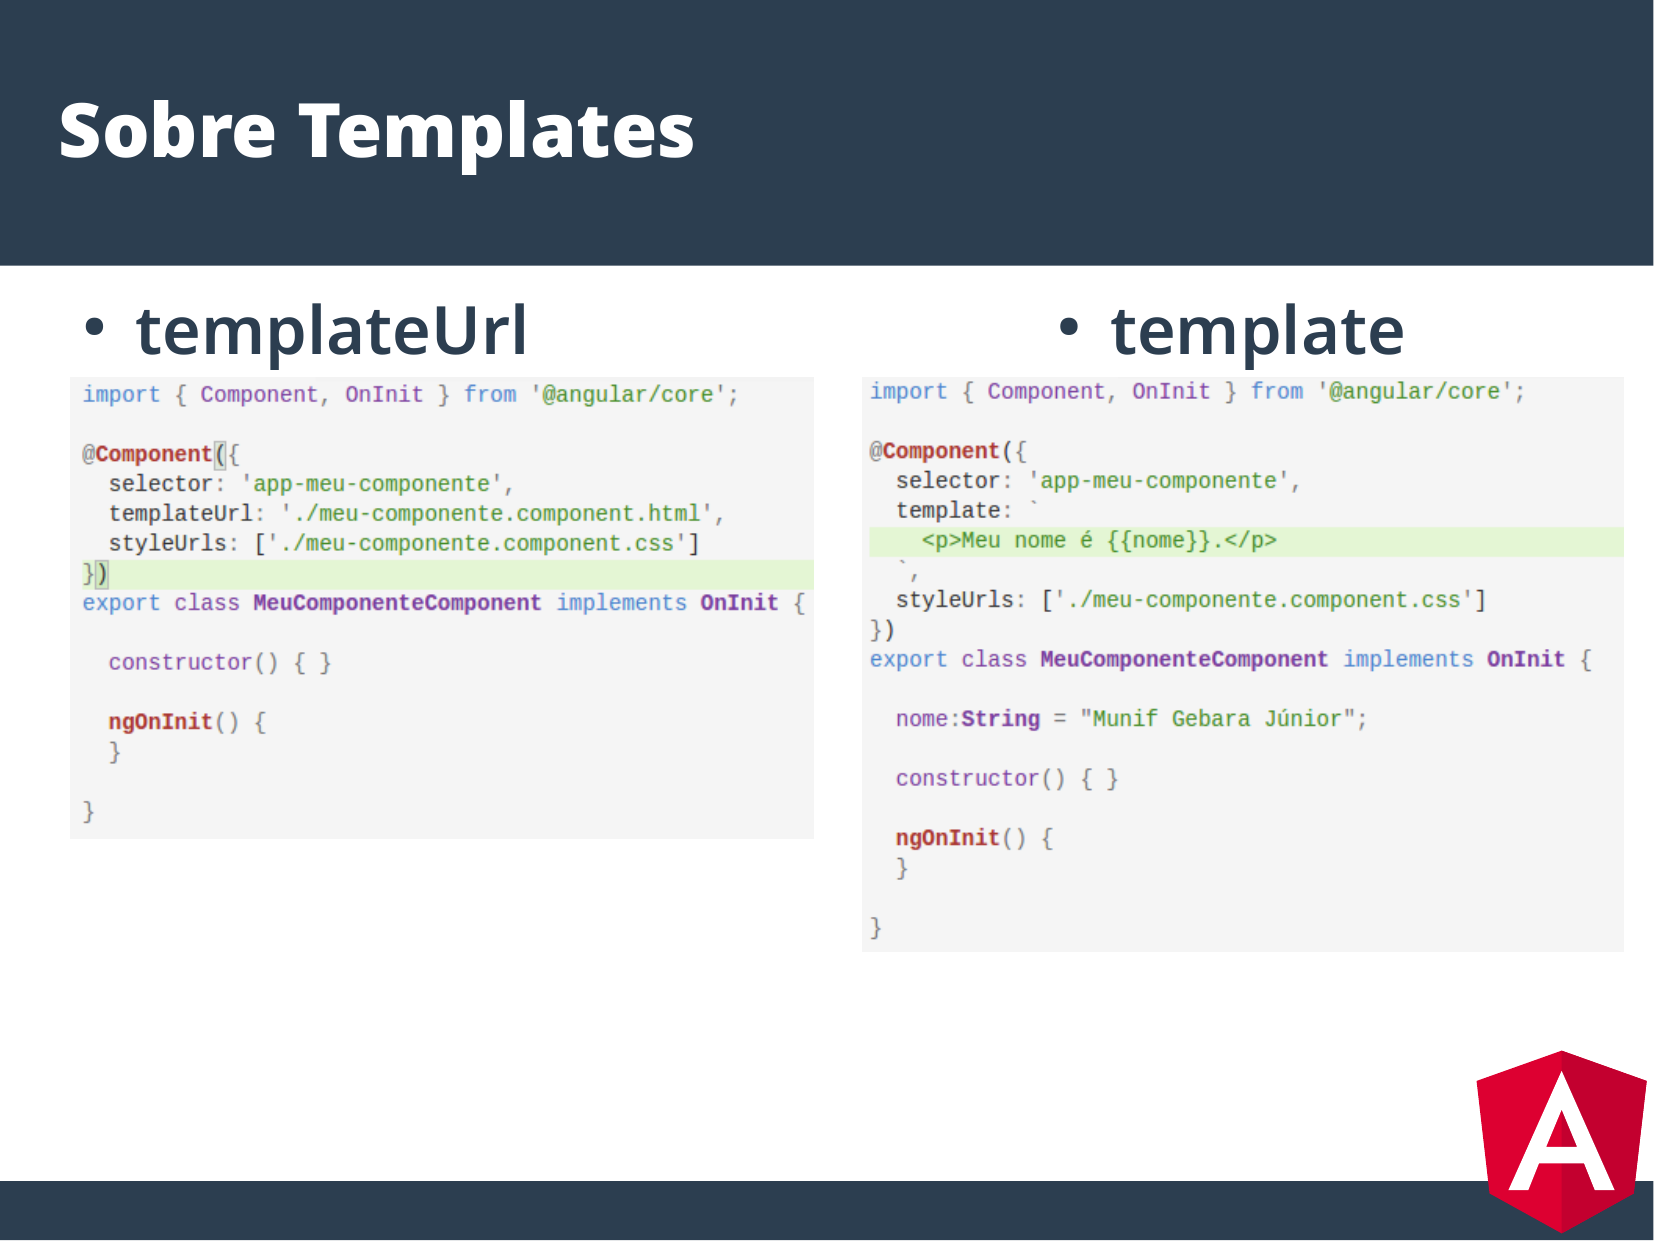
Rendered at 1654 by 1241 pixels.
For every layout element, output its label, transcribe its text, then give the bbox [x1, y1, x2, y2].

picture [862, 377, 1624, 952]
list templateUrl [64, 283, 632, 396]
title Sobre Templates [59, 49, 1595, 207]
list template [1039, 283, 1607, 377]
picture [70, 377, 814, 839]
picture [1446, 1022, 1654, 1241]
